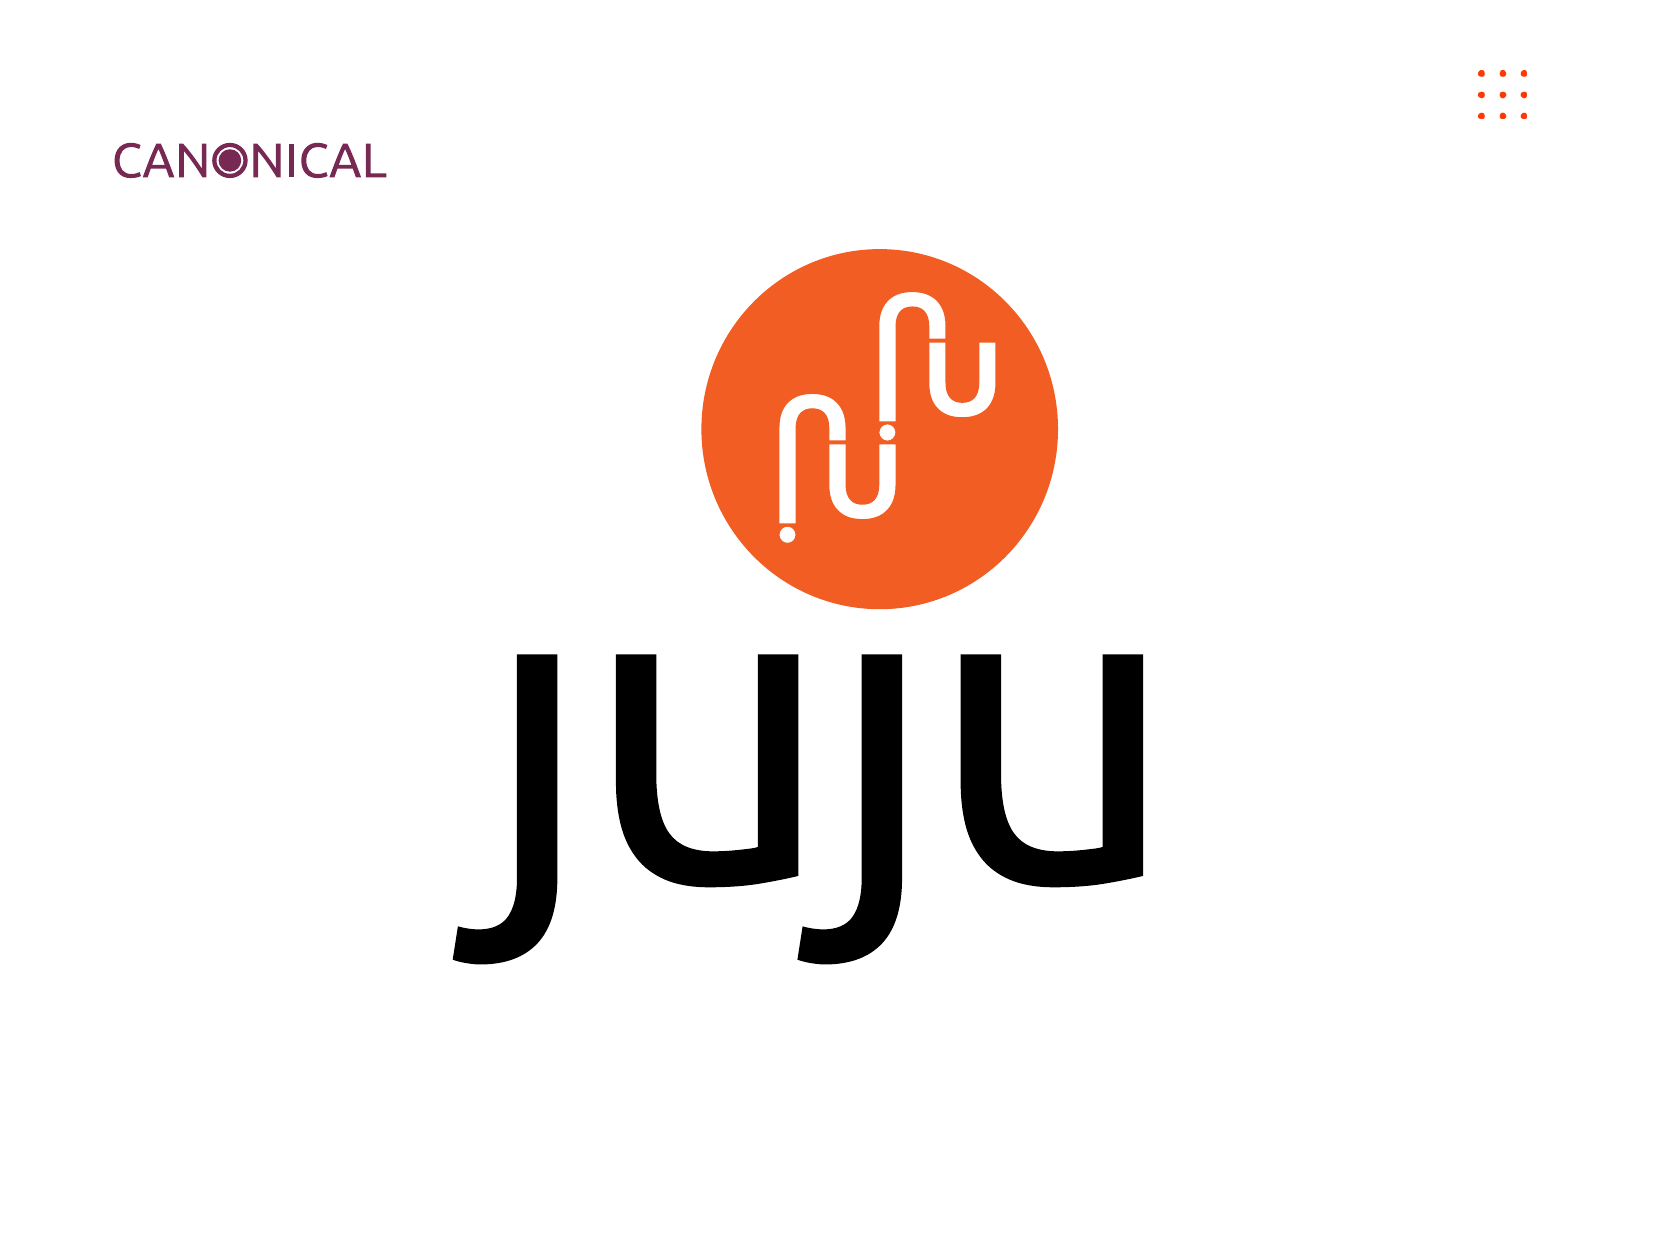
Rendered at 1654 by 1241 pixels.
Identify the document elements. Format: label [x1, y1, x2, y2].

picture [1478, 70, 1527, 119]
picture [444, 243, 1146, 979]
